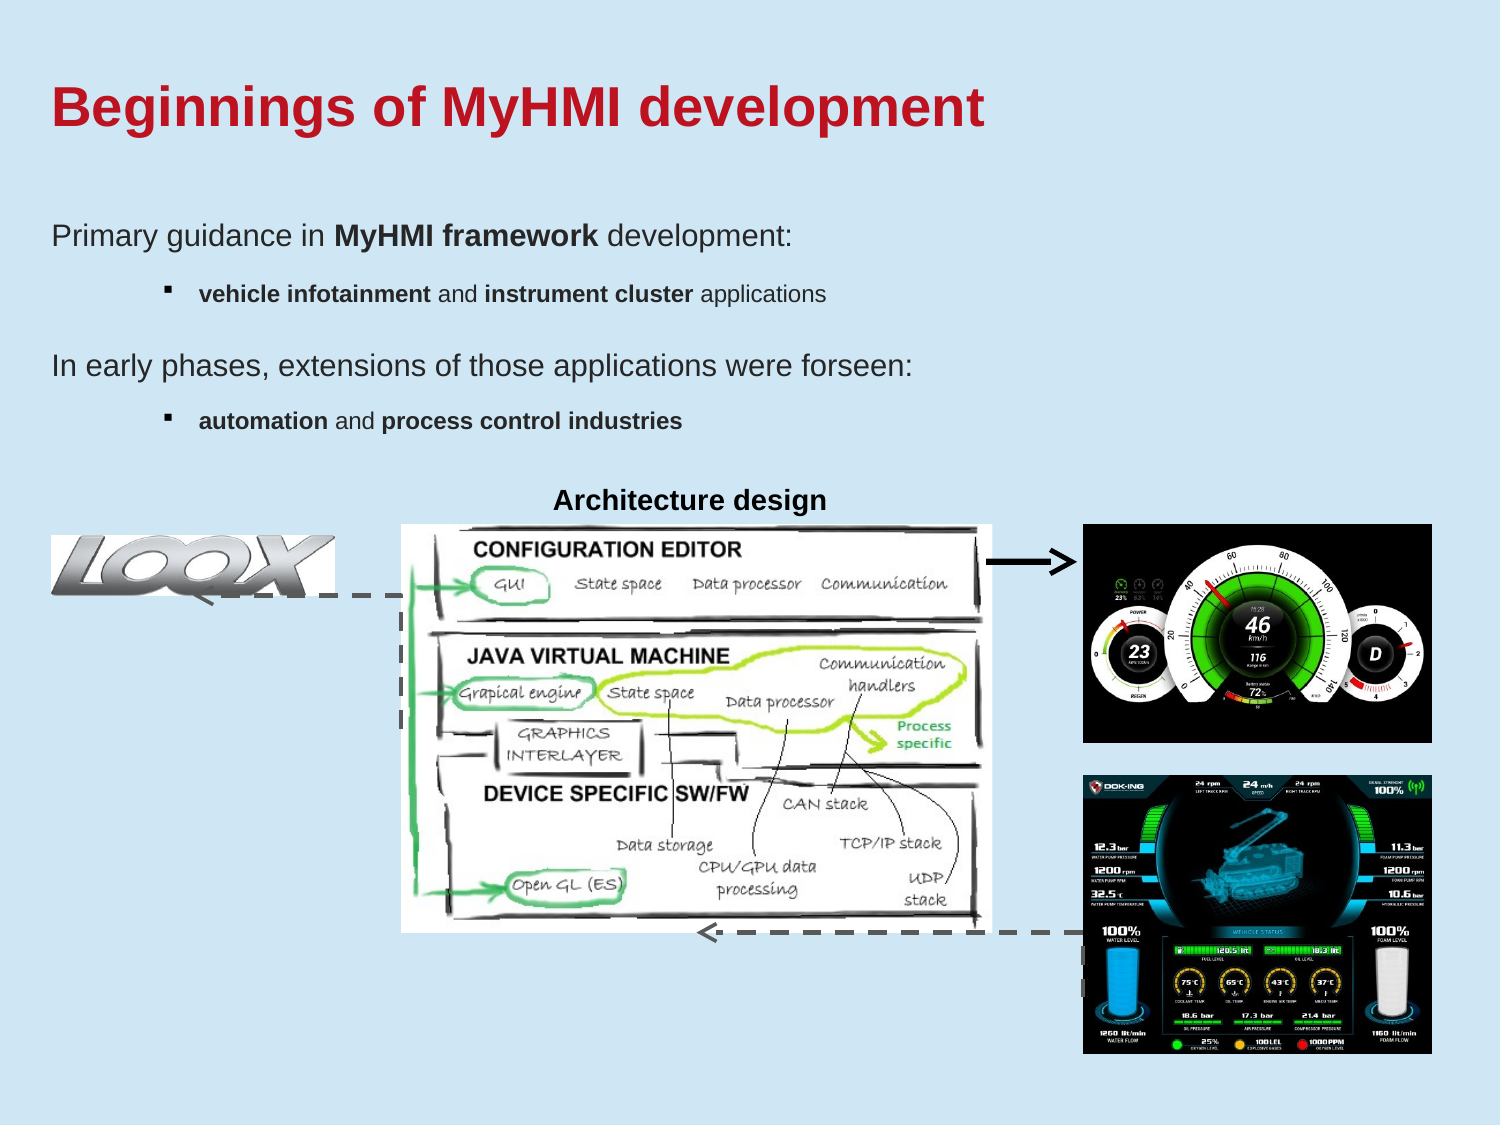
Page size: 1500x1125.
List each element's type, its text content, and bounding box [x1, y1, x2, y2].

text_box Architecture design [538, 474, 851, 525]
title Beginnings of MyHMI development [51, 70, 1032, 161]
picture [1083, 775, 1432, 1054]
picture [51, 535, 335, 596]
picture [401, 524, 993, 933]
list Primary guidance in MyHMI framework development: vehicle infotainment and instrument cluster applications In early phases, extensions of those applications were forseen: automation and process control industries [51, 196, 1446, 436]
picture [1083, 524, 1432, 743]
